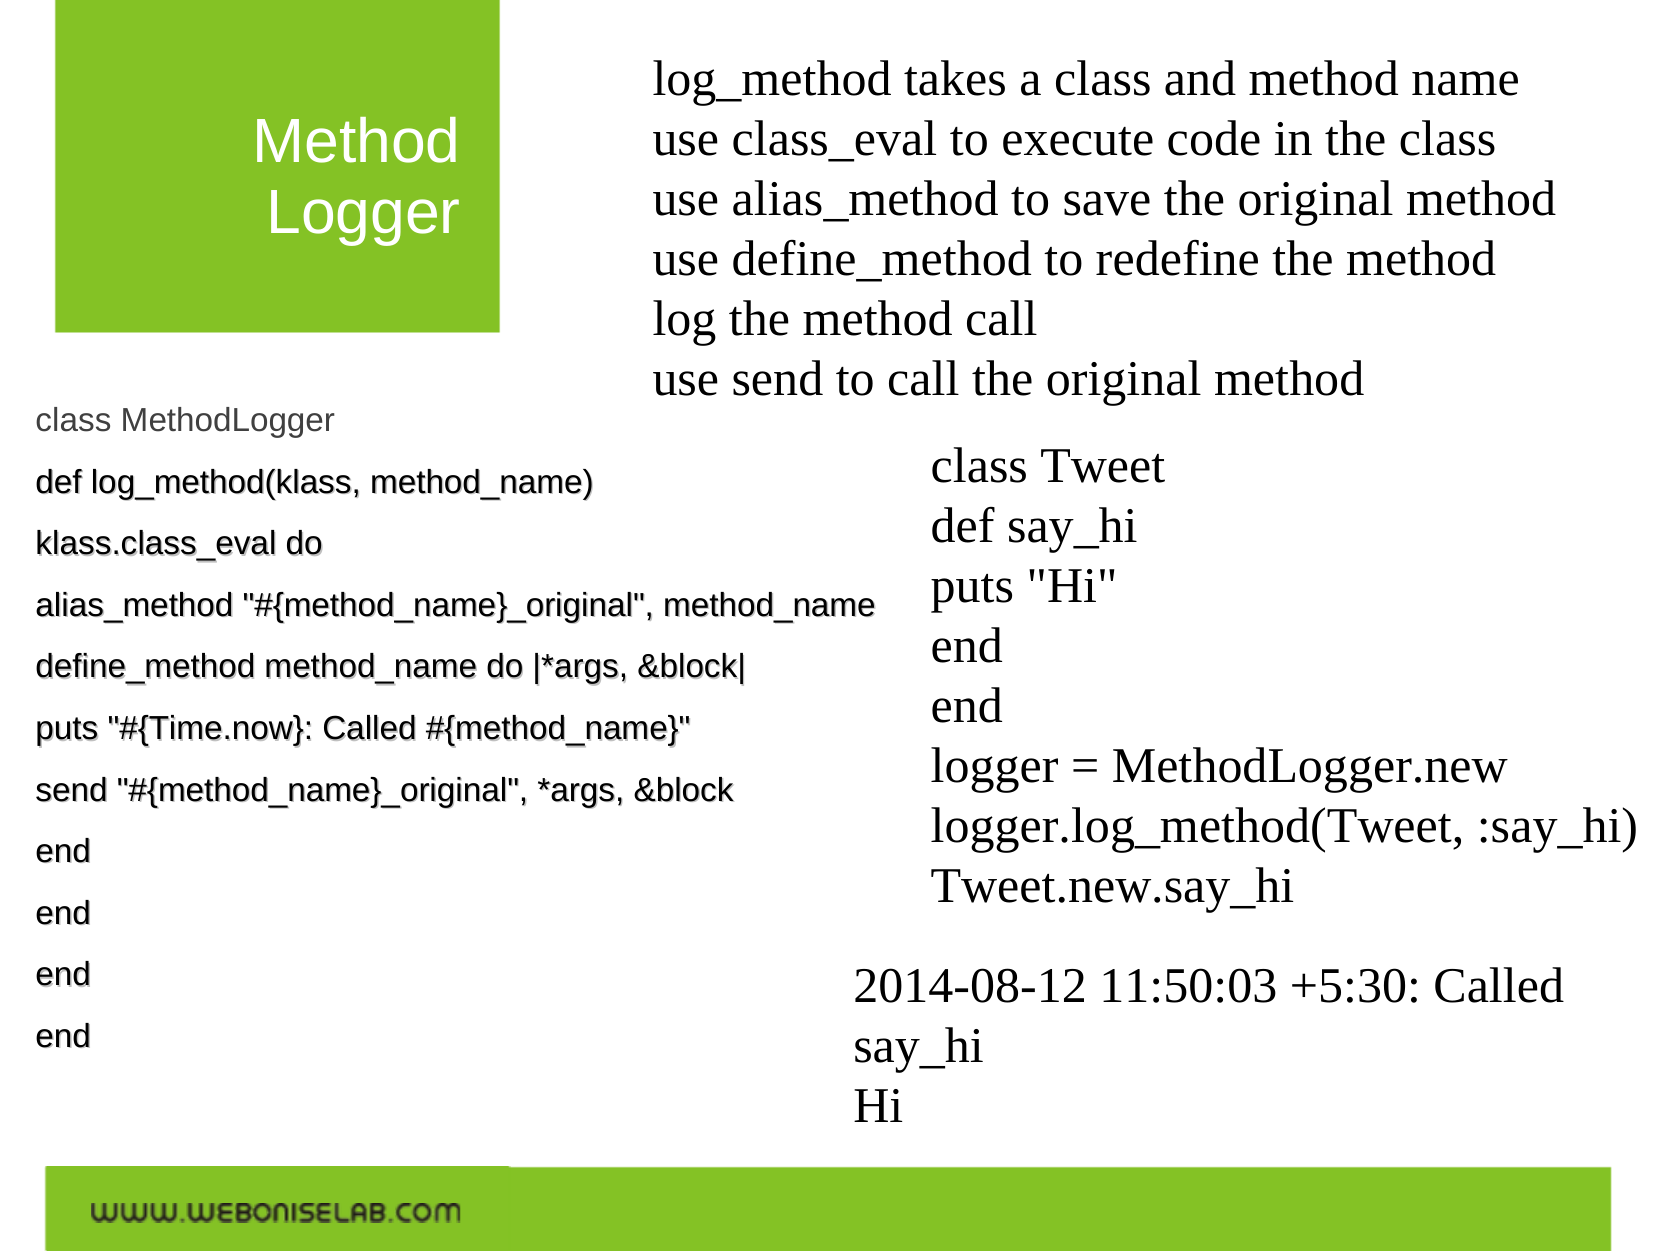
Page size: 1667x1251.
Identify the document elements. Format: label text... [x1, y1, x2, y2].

text_box log_method takes a class and method name use class_eval to execute code in the class use alias_method to save the original method use define_method to redefine the method log the method call use send to call the original method [637, 38, 1572, 414]
text_box 2014-08-12 11:50:03 +5:30: Called say_hi Hi [838, 944, 1667, 1140]
text_box Method Logger [106, 105, 461, 249]
text_box class Tweet def say_hi puts "Hi" end end logger = MethodLogger.new logger.log_method(Tweet, :say_hi) Tweet.new.say_hi [915, 425, 1654, 921]
picture [0, 0, 1667, 1251]
text_box class MethodLogger def log_method(klass, method_name) klass.class_eval do alias_method "#{method_name}_original", method_name define_method method_name do |*args, &block| puts "#{Time.now}: Called #{method_name}" send "#{method_name}_original", *args, &block end end end end [35, 401, 886, 1117]
